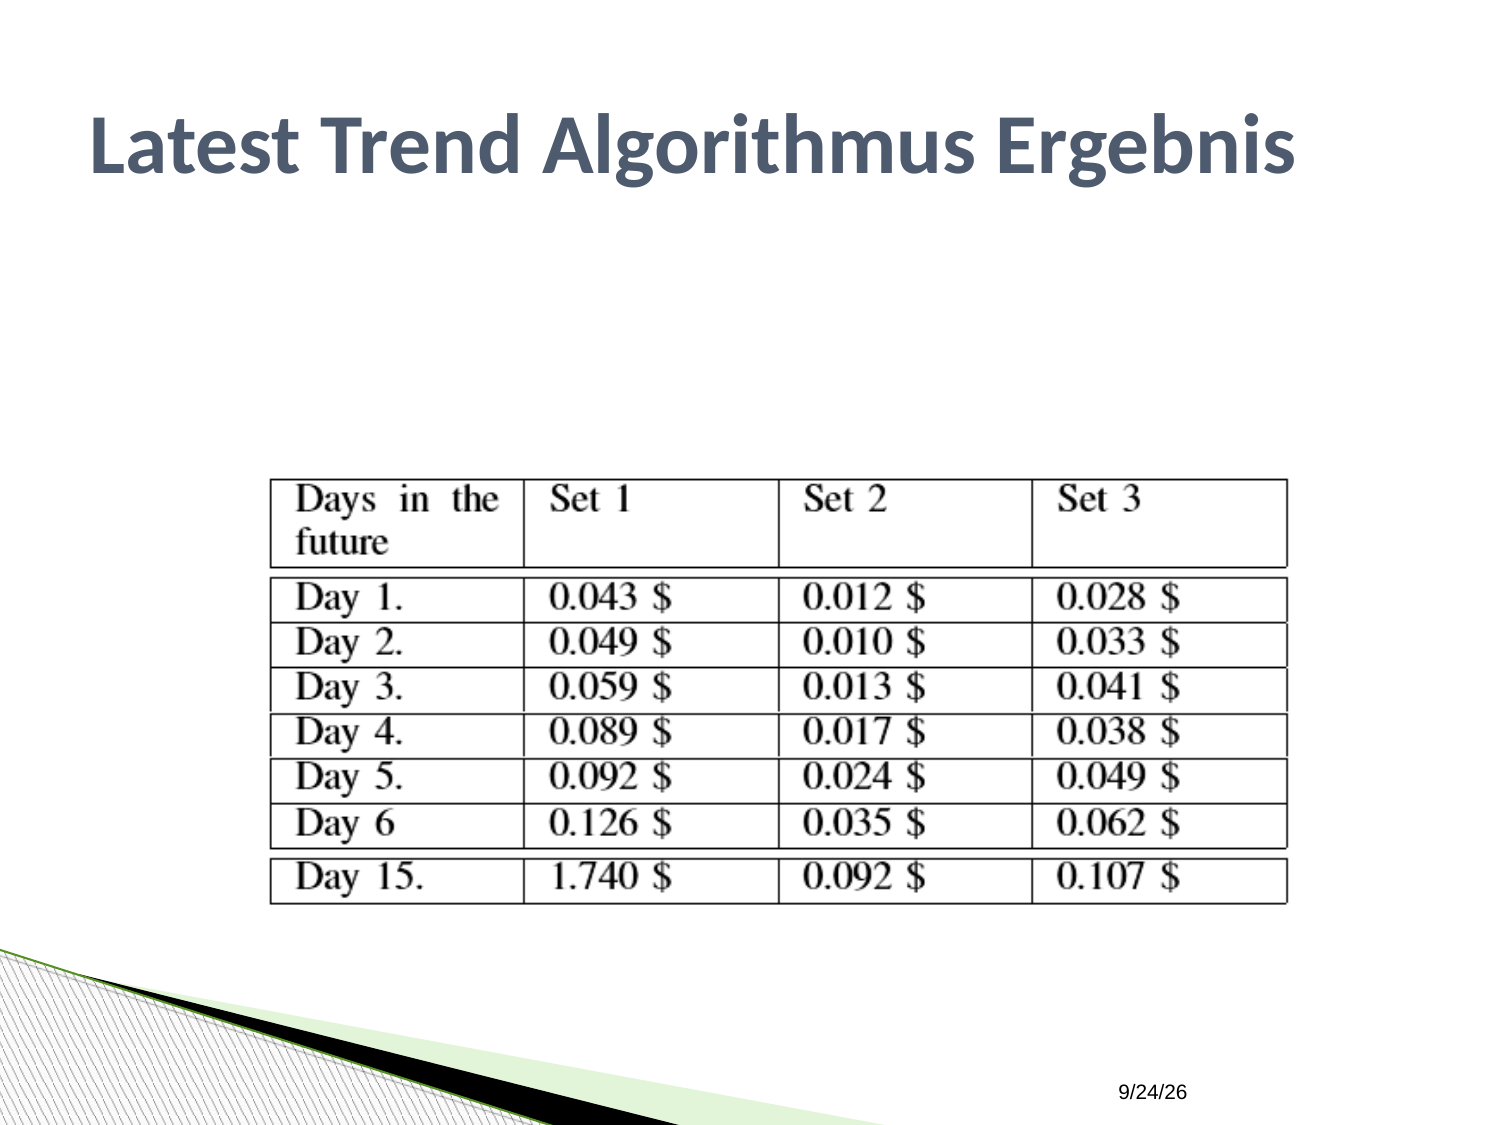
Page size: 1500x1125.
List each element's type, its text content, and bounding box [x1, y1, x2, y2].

title Latest Trend Algorithmus Ergebnis [75, 45, 1425, 233]
picture [0, 952, 543, 1125]
slide_number 6/10/15 [1103, 1051, 1419, 1112]
picture [253, 467, 1309, 917]
